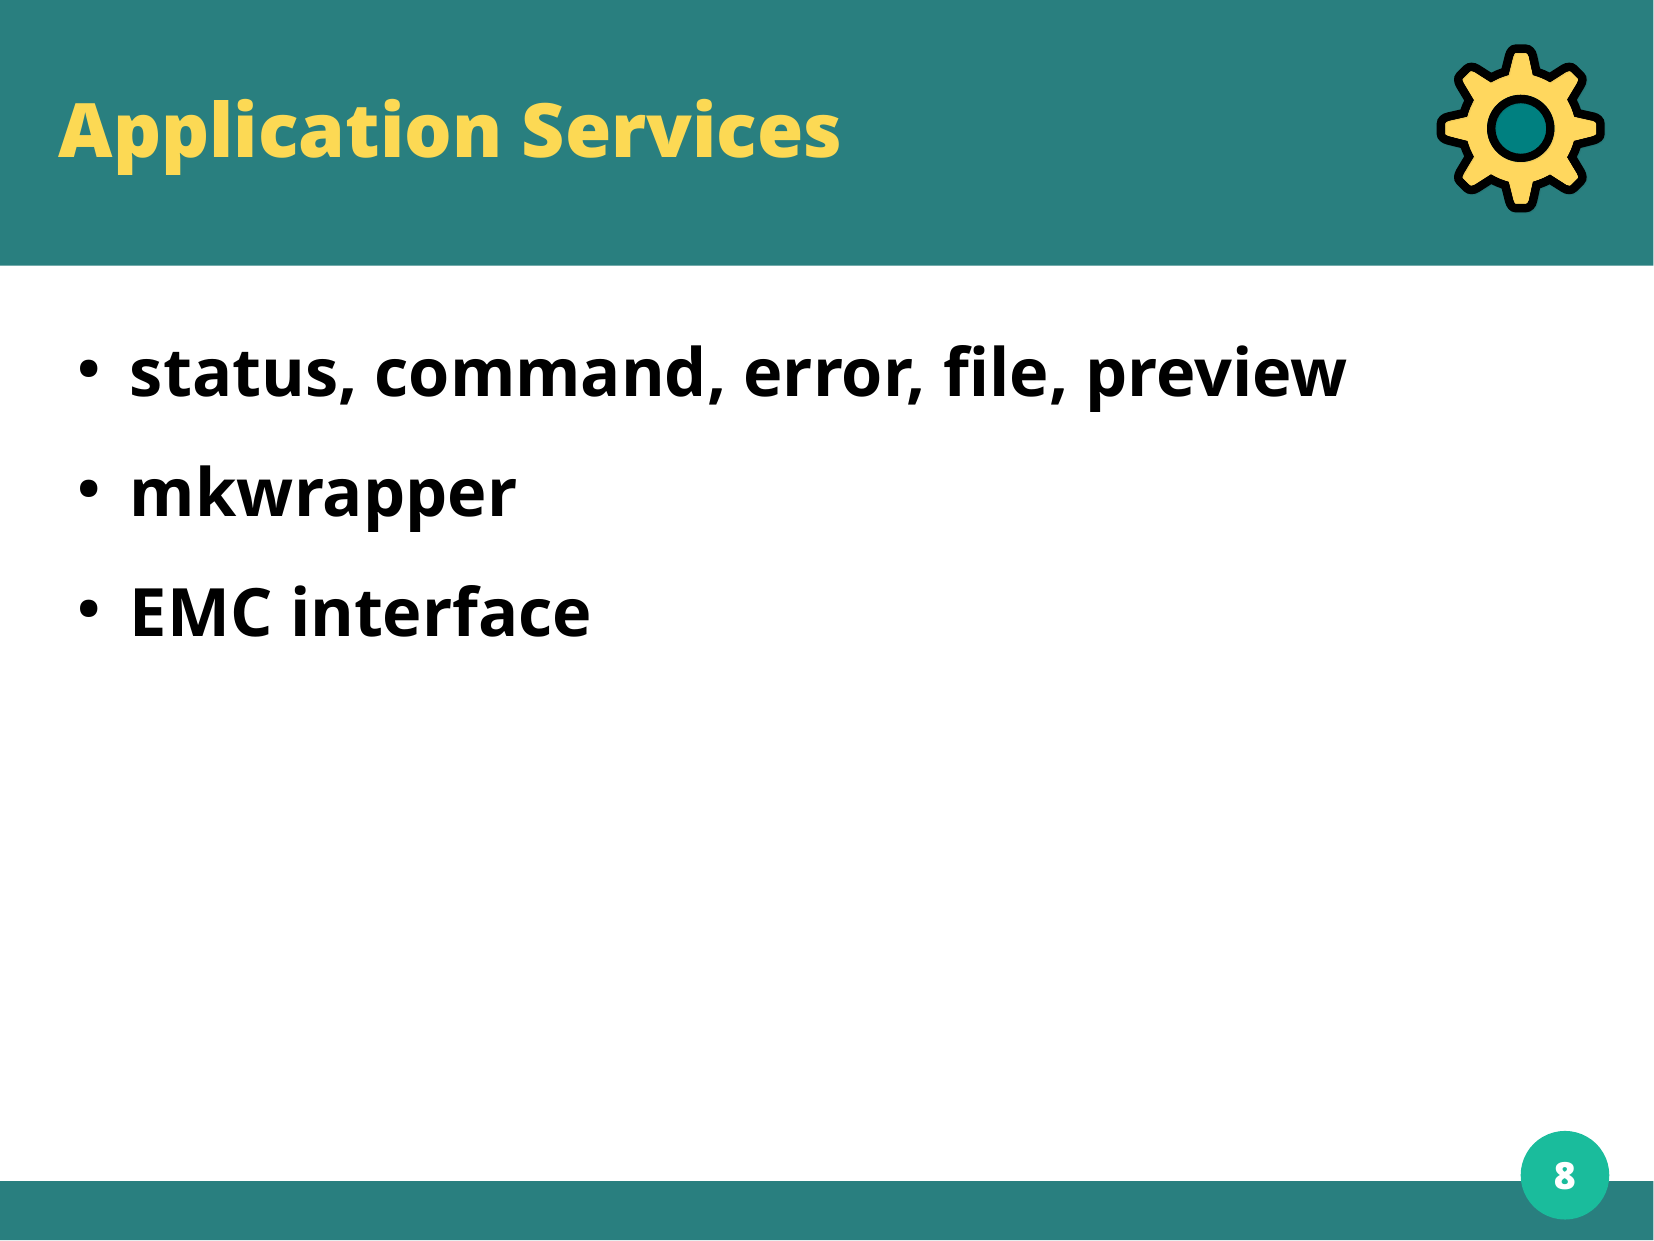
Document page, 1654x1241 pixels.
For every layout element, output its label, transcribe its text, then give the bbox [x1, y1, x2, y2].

list status, command, error, file, preview mkwrapper EMC interface [59, 324, 1595, 1152]
title Application Services [59, 49, 1595, 207]
